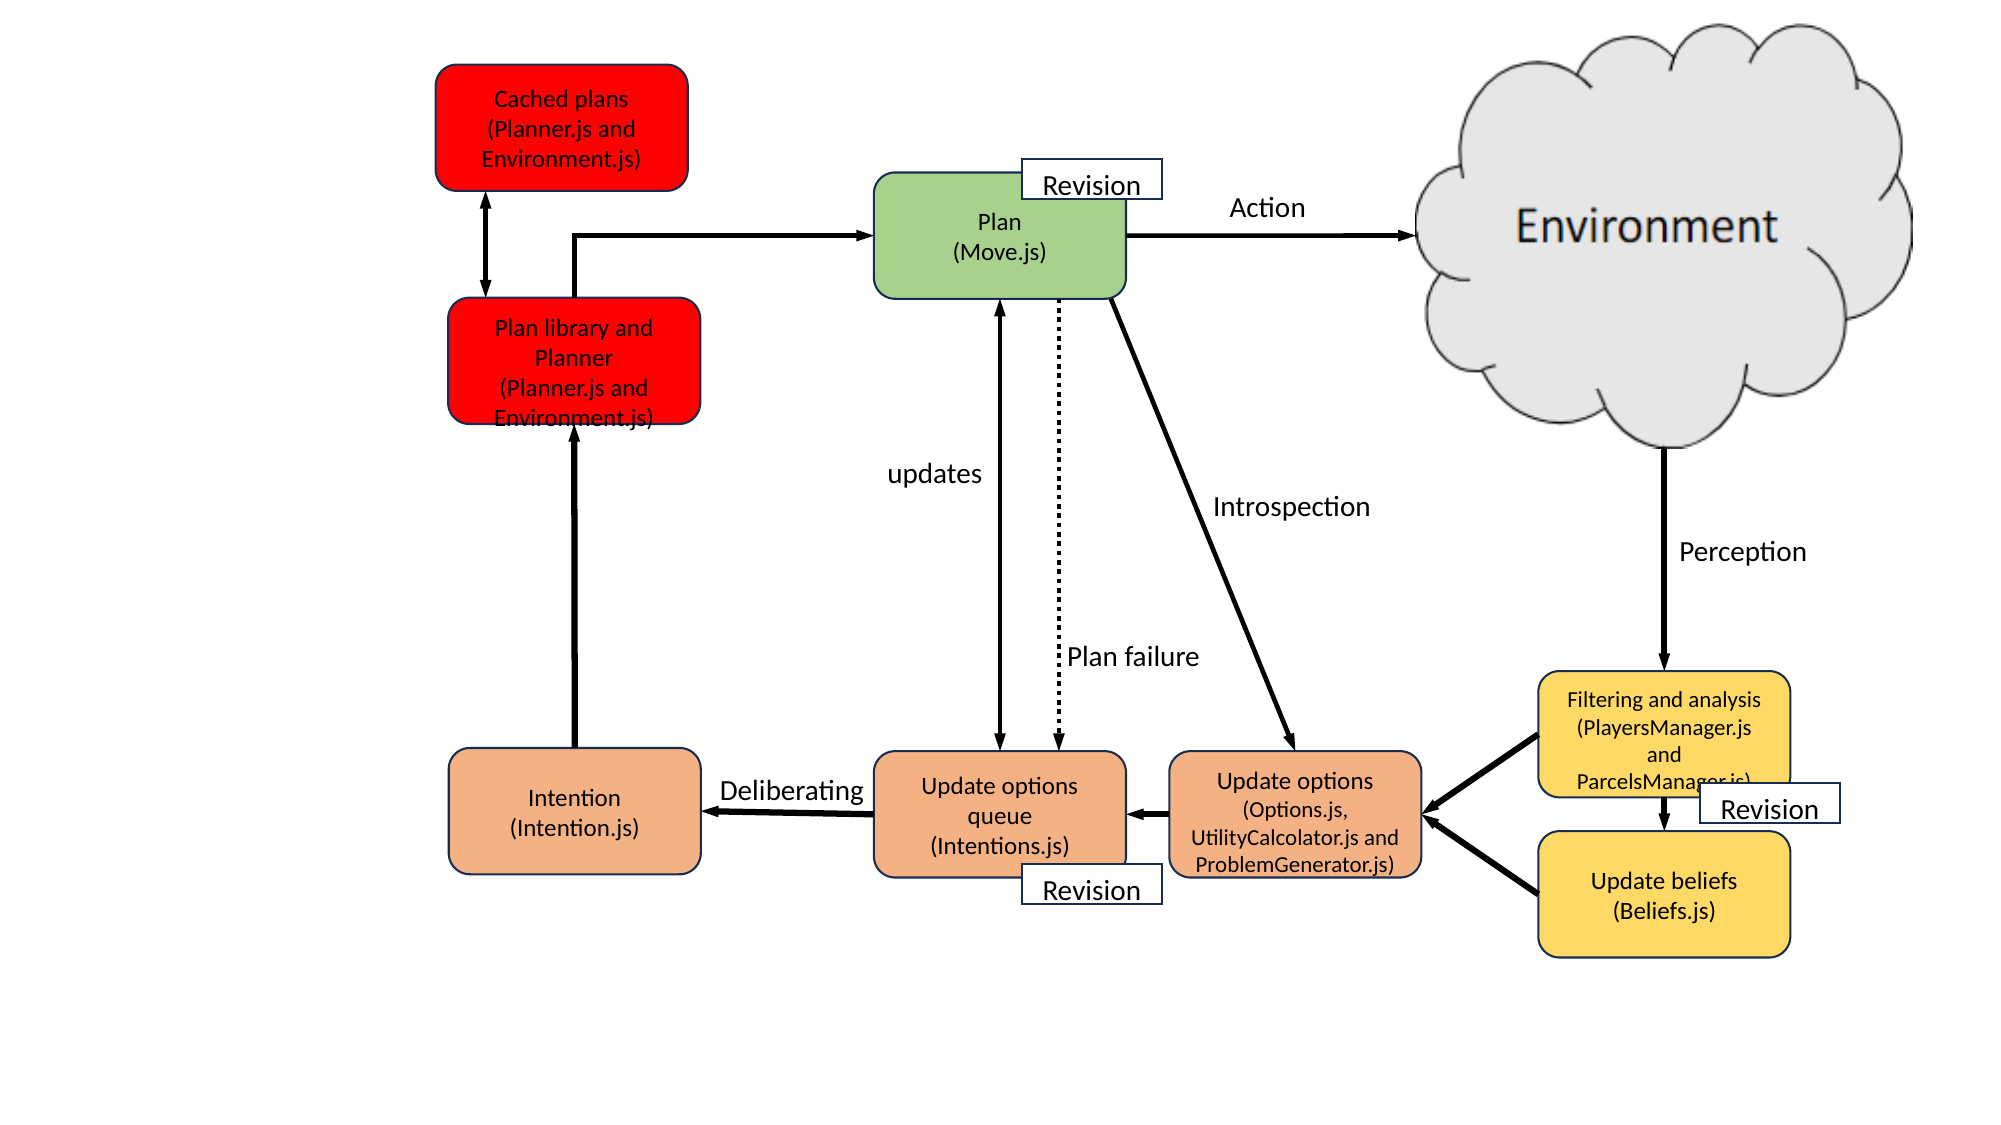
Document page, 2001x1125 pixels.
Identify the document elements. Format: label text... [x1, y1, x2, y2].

text_box Action [1214, 181, 1328, 232]
text_box Filtering and analysis (PlayersManager.js and ParcelsManager.js) [1538, 671, 1791, 798]
text_box Plan library and Planner (Planner.js and Environment.js) [448, 297, 701, 425]
text_box Update options (Options.js, UtilityCalcolator.js and ProblemGenerator.js) [1169, 751, 1422, 878]
text_box Perception [1664, 525, 1863, 576]
text_box Revision [1022, 159, 1162, 199]
text_box Update beliefs (Beliefs.js) [1538, 831, 1791, 958]
text_box Update options queue (Intentions.js) [873, 751, 1127, 878]
text_box Introspection [1198, 480, 1406, 531]
text_box Plan (Move.js) [873, 172, 1127, 299]
text_box Cached plans (Planner.js and Environment.js) [435, 64, 688, 191]
text_box Revision [1700, 783, 1840, 823]
text_box Intention (Intention.js) [448, 747, 701, 875]
text_box Revision [1022, 864, 1162, 904]
text_box Deliberating [704, 763, 892, 814]
text_box Plan failure [1052, 630, 1222, 681]
text_box updates [872, 446, 1013, 497]
picture [1415, 22, 1913, 449]
